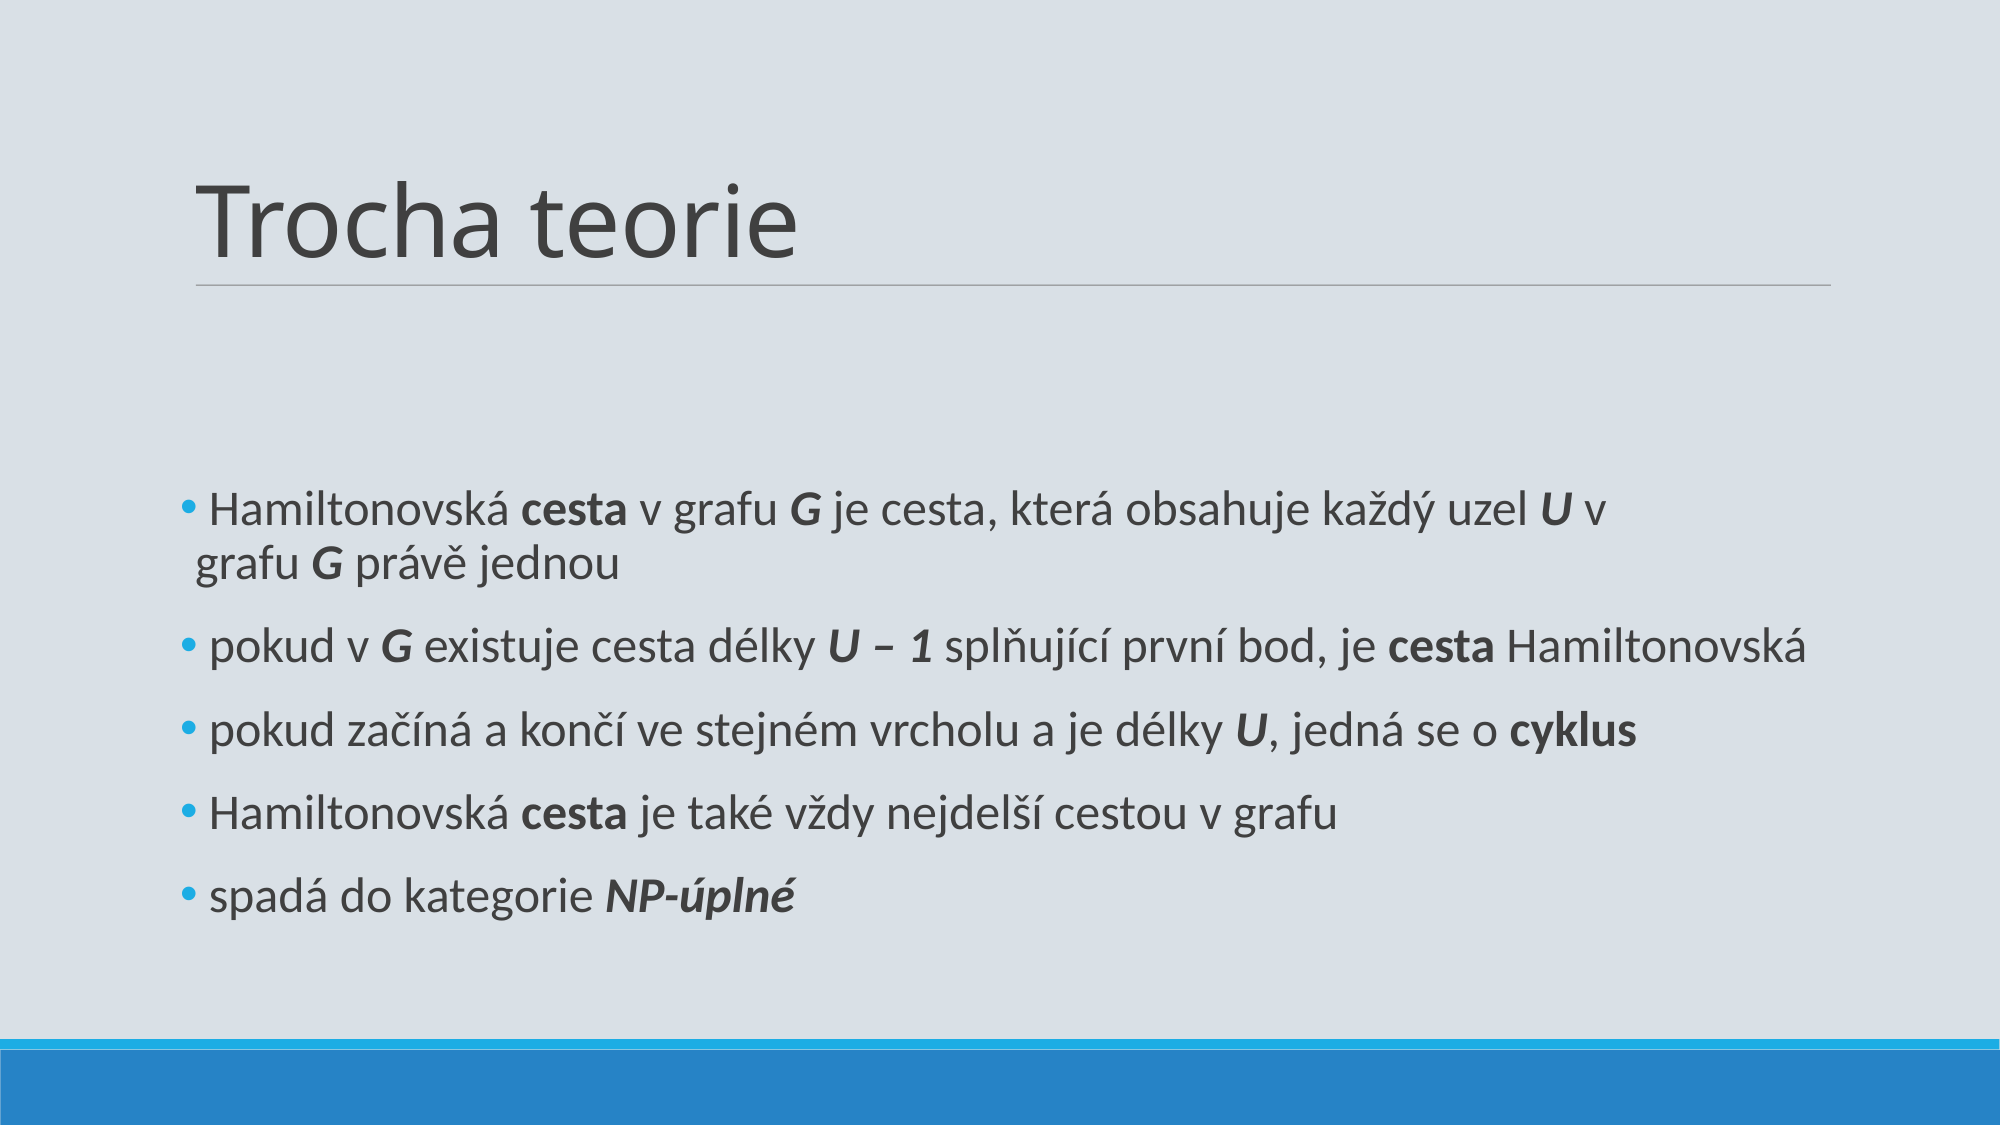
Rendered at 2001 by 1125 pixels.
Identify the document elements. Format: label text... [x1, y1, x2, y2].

list Hamiltonovská cesta v grafu G je cesta, která obsahuje každý uzel U v grafu G právě jednou pokud v G existuje cesta délky U – 1 splňující první bod, je cesta Hamiltonovská pokud začíná a končí ve stejném vrcholu a je délky U, jedná se o cyklus Hamiltonovská cesta je také vždy nejdelší cestou v grafu spadá do kategorie NP-úplné [180, 302, 1830, 963]
title Trocha teorie [180, 47, 1830, 285]
